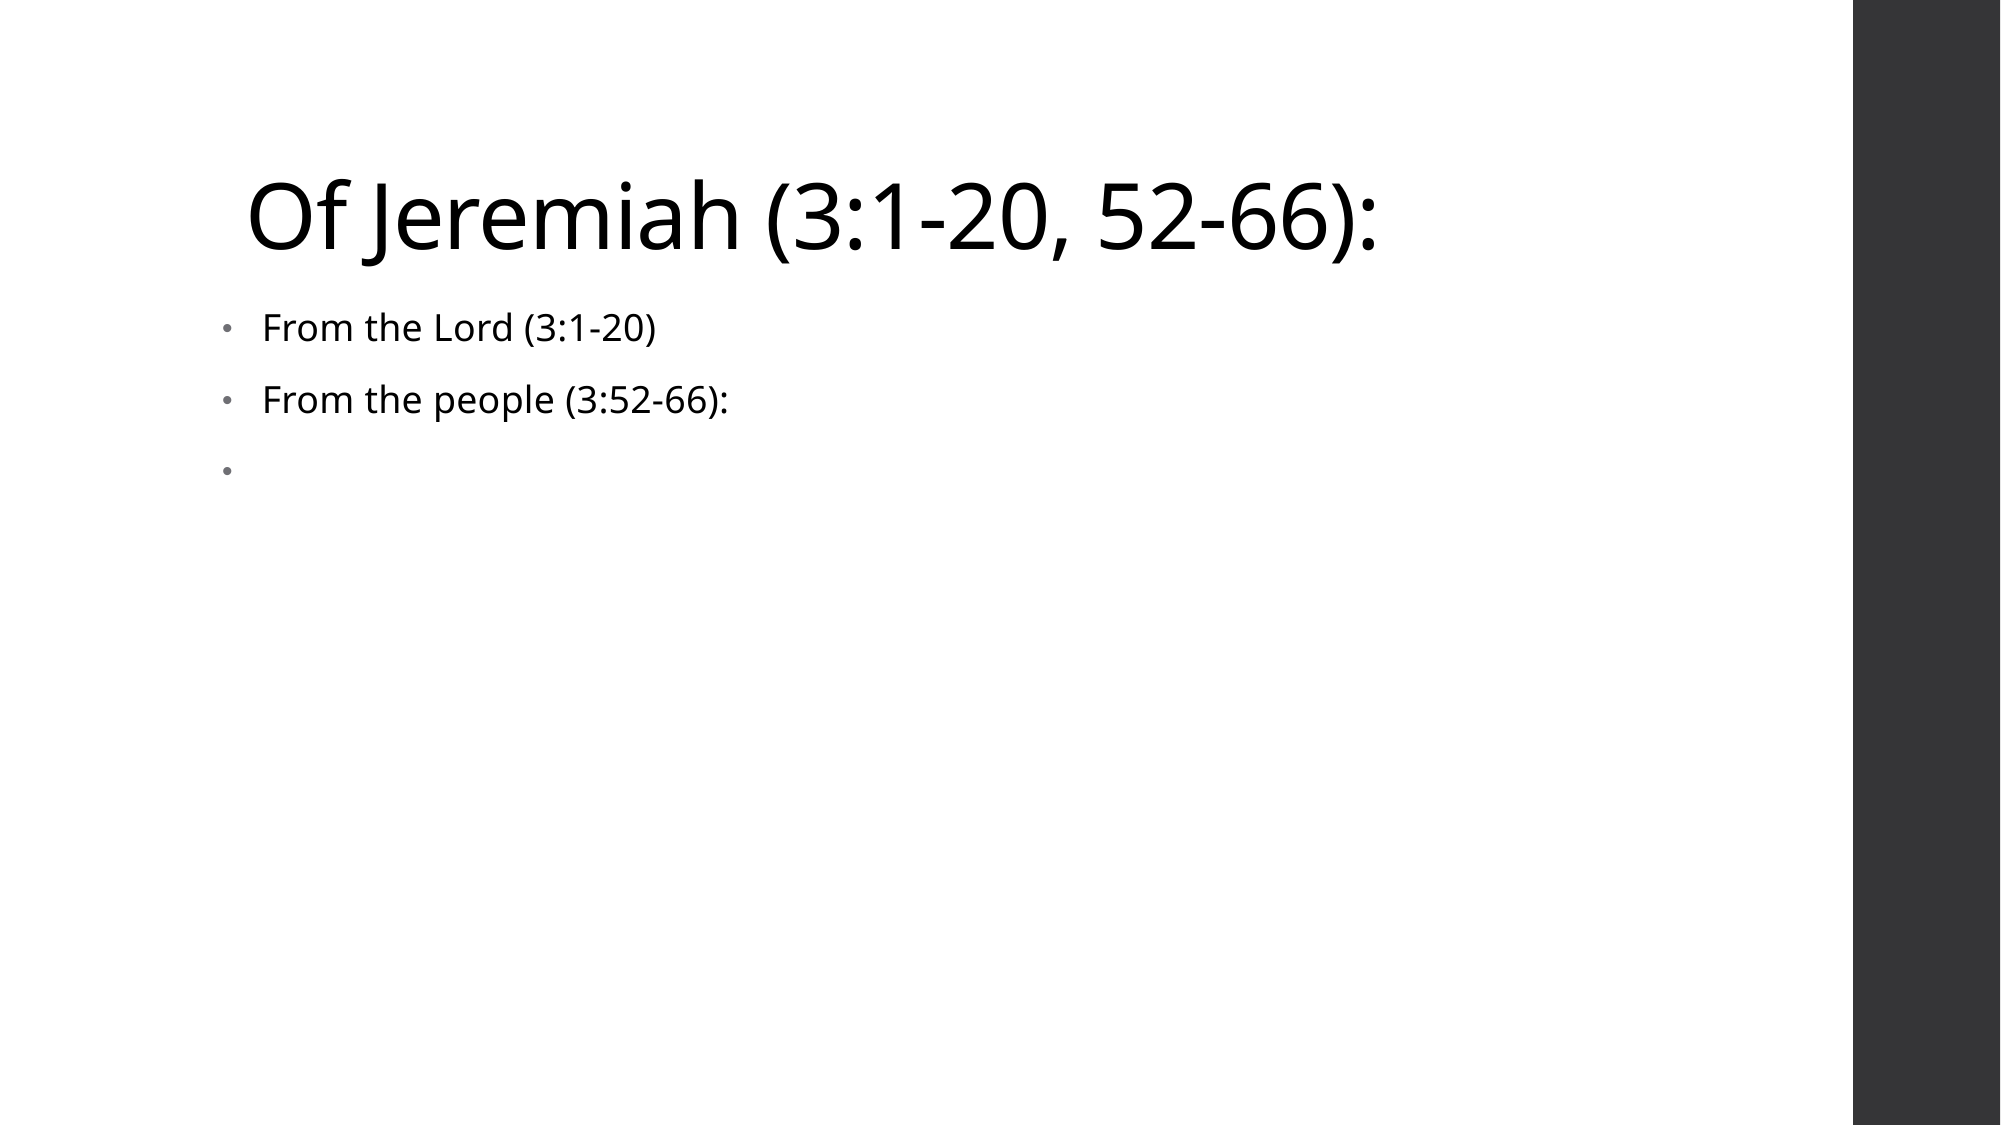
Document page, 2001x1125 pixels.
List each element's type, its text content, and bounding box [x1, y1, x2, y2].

title Of Jeremiah (3:1-20, 52-66): [206, 60, 1797, 278]
list From the Lord (3:1-20) From the people (3:52-66): [206, 299, 1617, 1014]
